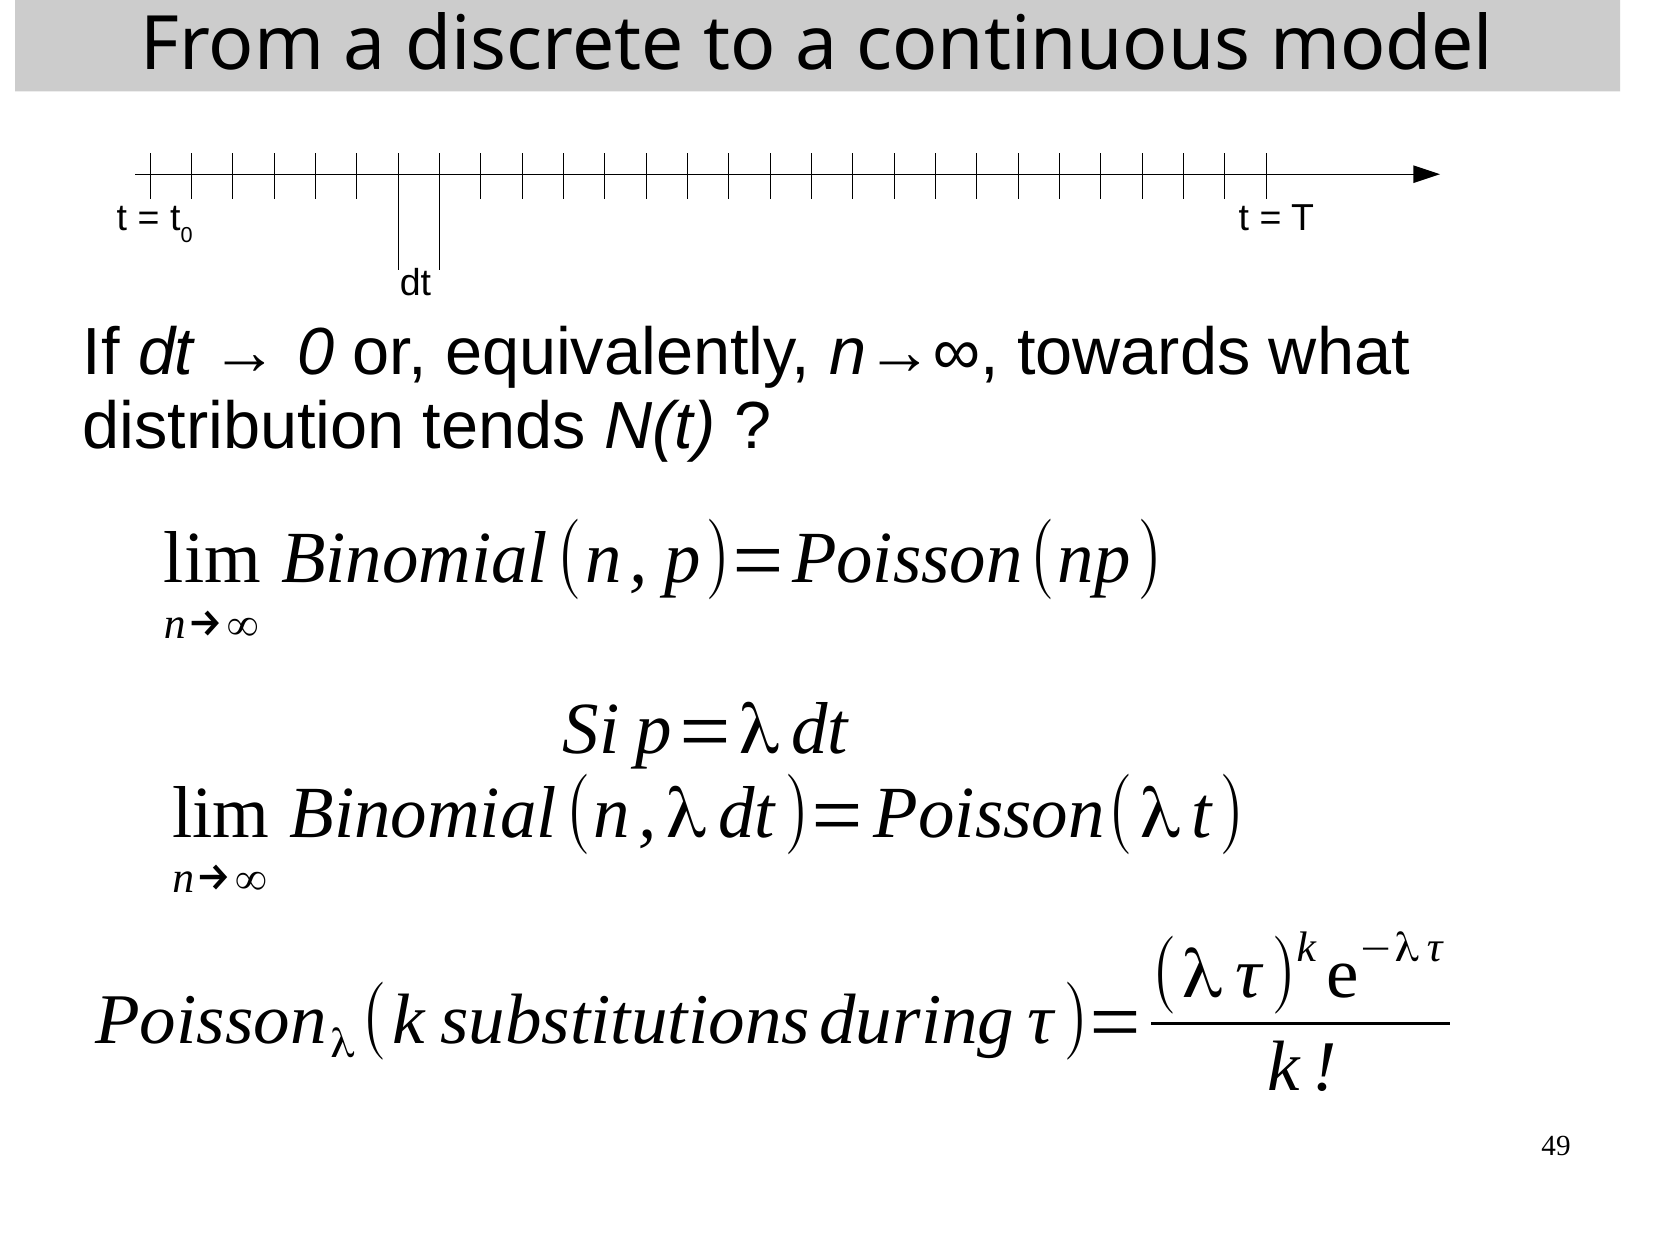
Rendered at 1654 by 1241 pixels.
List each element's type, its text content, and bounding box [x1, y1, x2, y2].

chart [74, 923, 1472, 1108]
chart [151, 687, 1263, 902]
title From a discrete to a continuous model [15, 0, 1621, 91]
text_box t = t0 [101, 189, 211, 256]
text_box dt [385, 254, 462, 311]
chart [143, 516, 1179, 646]
list If dt → 0 or, equivalently, n→∞, towards what distribution tends N(t) ? [82, 313, 1571, 1034]
text_box t = T [1223, 189, 1333, 247]
